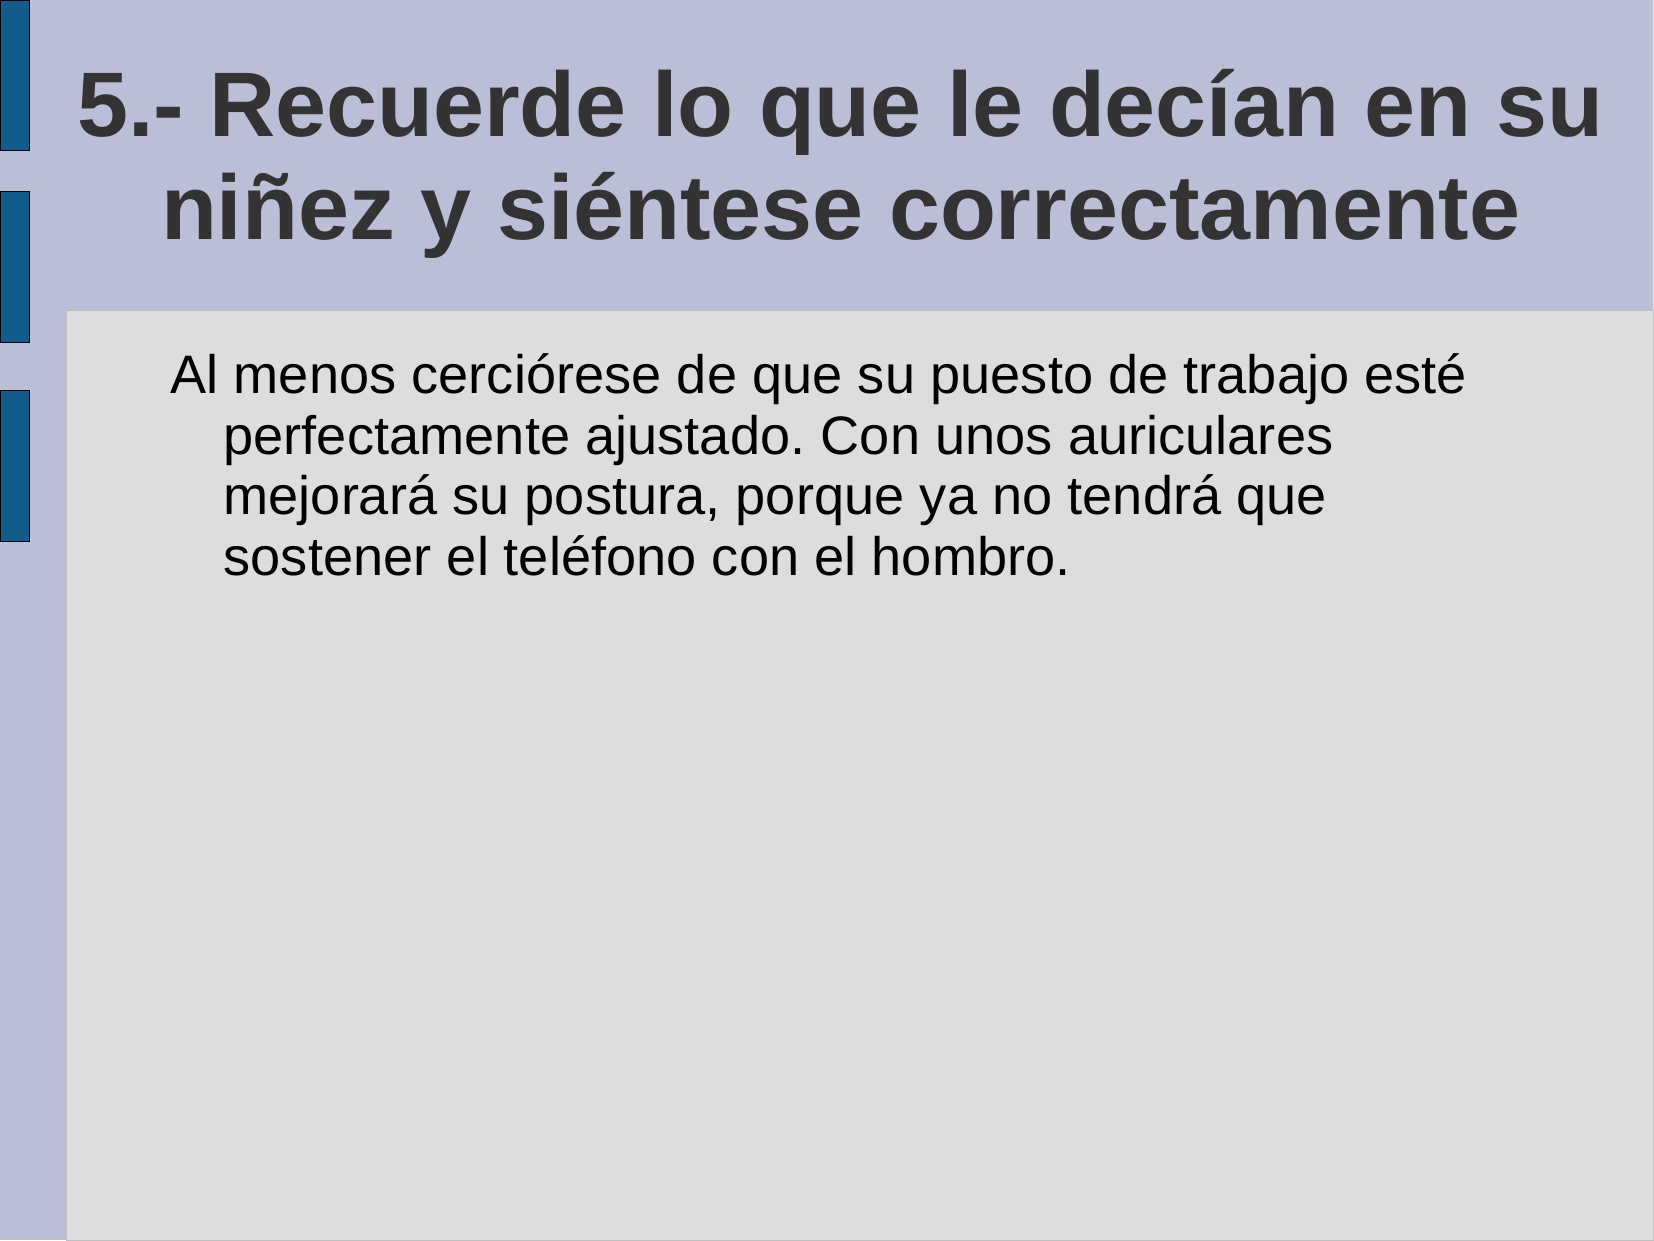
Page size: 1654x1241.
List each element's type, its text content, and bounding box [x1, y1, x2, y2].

title 5.- Recuerde lo que le decían en su niñez y siéntese correctamente [59, 17, 1625, 296]
list Al menos cerciórese de que su puesto de trabajo esté perfectamente ajustado. Con unos auriculares mejorará su postura, porque ya no tendrá que sostener el teléfono con el hombro. [152, 344, 1534, 1127]
